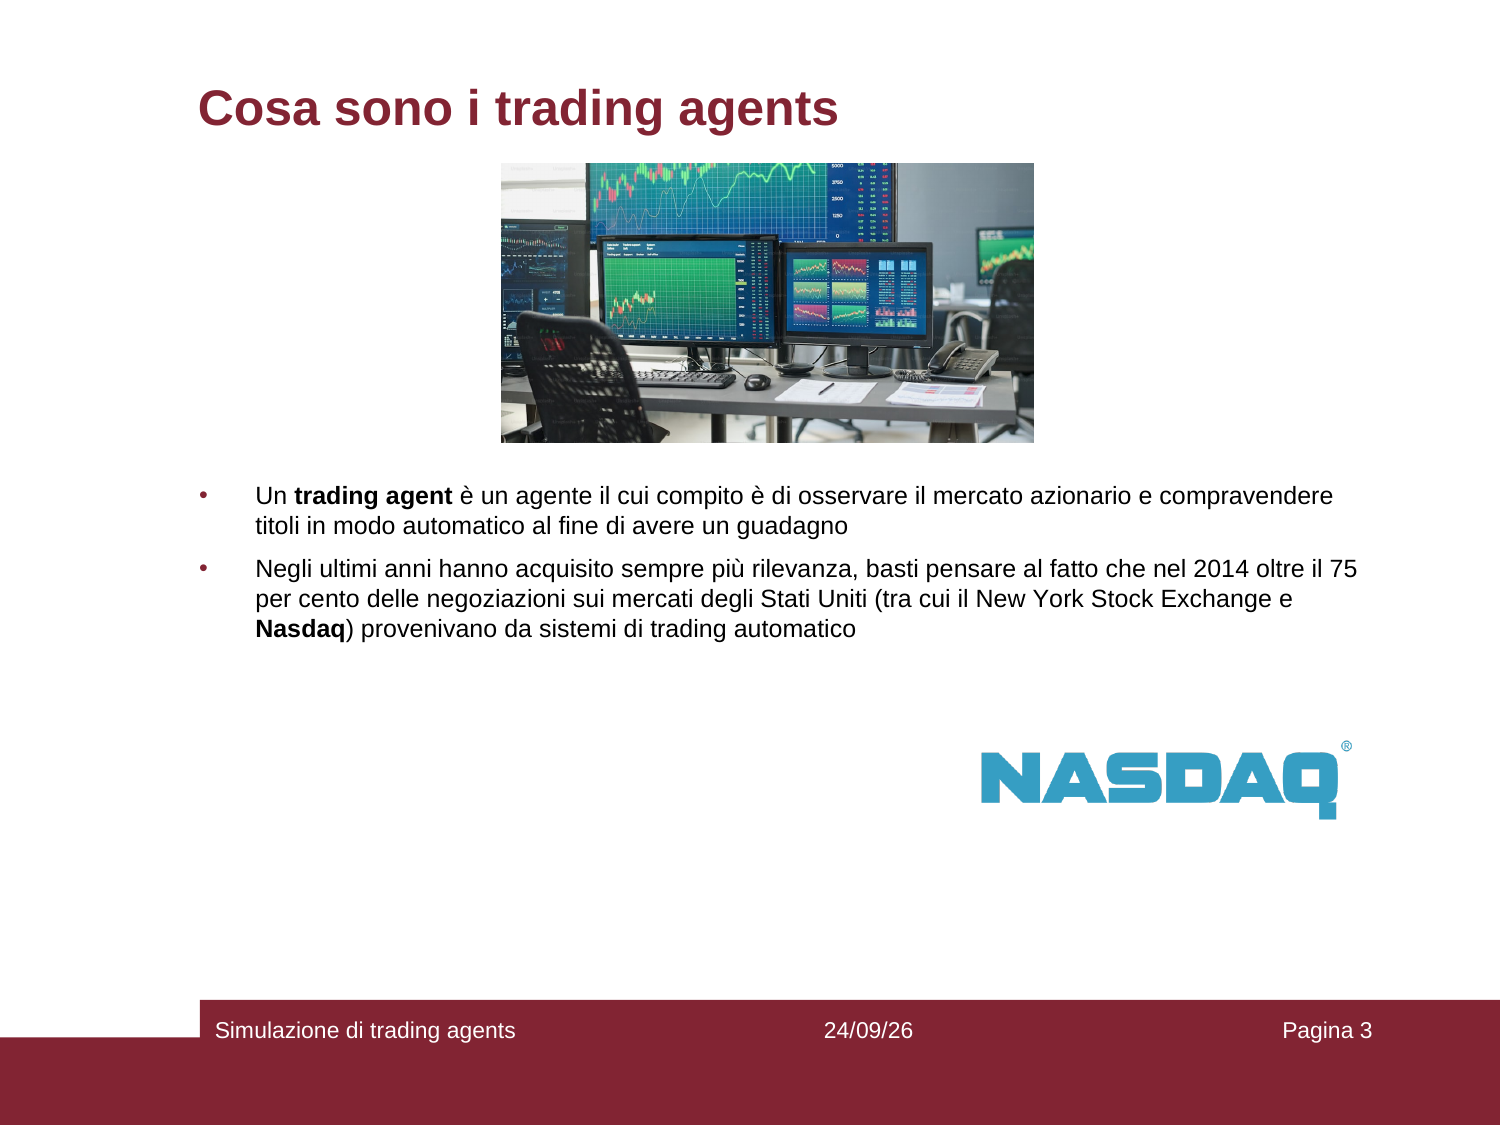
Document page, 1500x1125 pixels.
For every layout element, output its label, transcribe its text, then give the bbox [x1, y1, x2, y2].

list Un trading agent è un agente il cui compito è di osservare il mercato azionario e compravendere titoli in modo automatico al fine di avere un guadagno Negli ultimi anni hanno acquisito sempre più rilevanza, basti pensare al fatto che nel 2014 oltre il 75 per cento delle negoziazioni sui mercati degli Stati Uniti (tra cui il New York Stock Exchange e Nasdaq) provenivano da sistemi di trading automatico [184, 472, 1400, 950]
picture [501, 163, 1034, 443]
picture [974, 733, 1359, 827]
title Cosa sono i trading agents [183, 67, 1400, 150]
